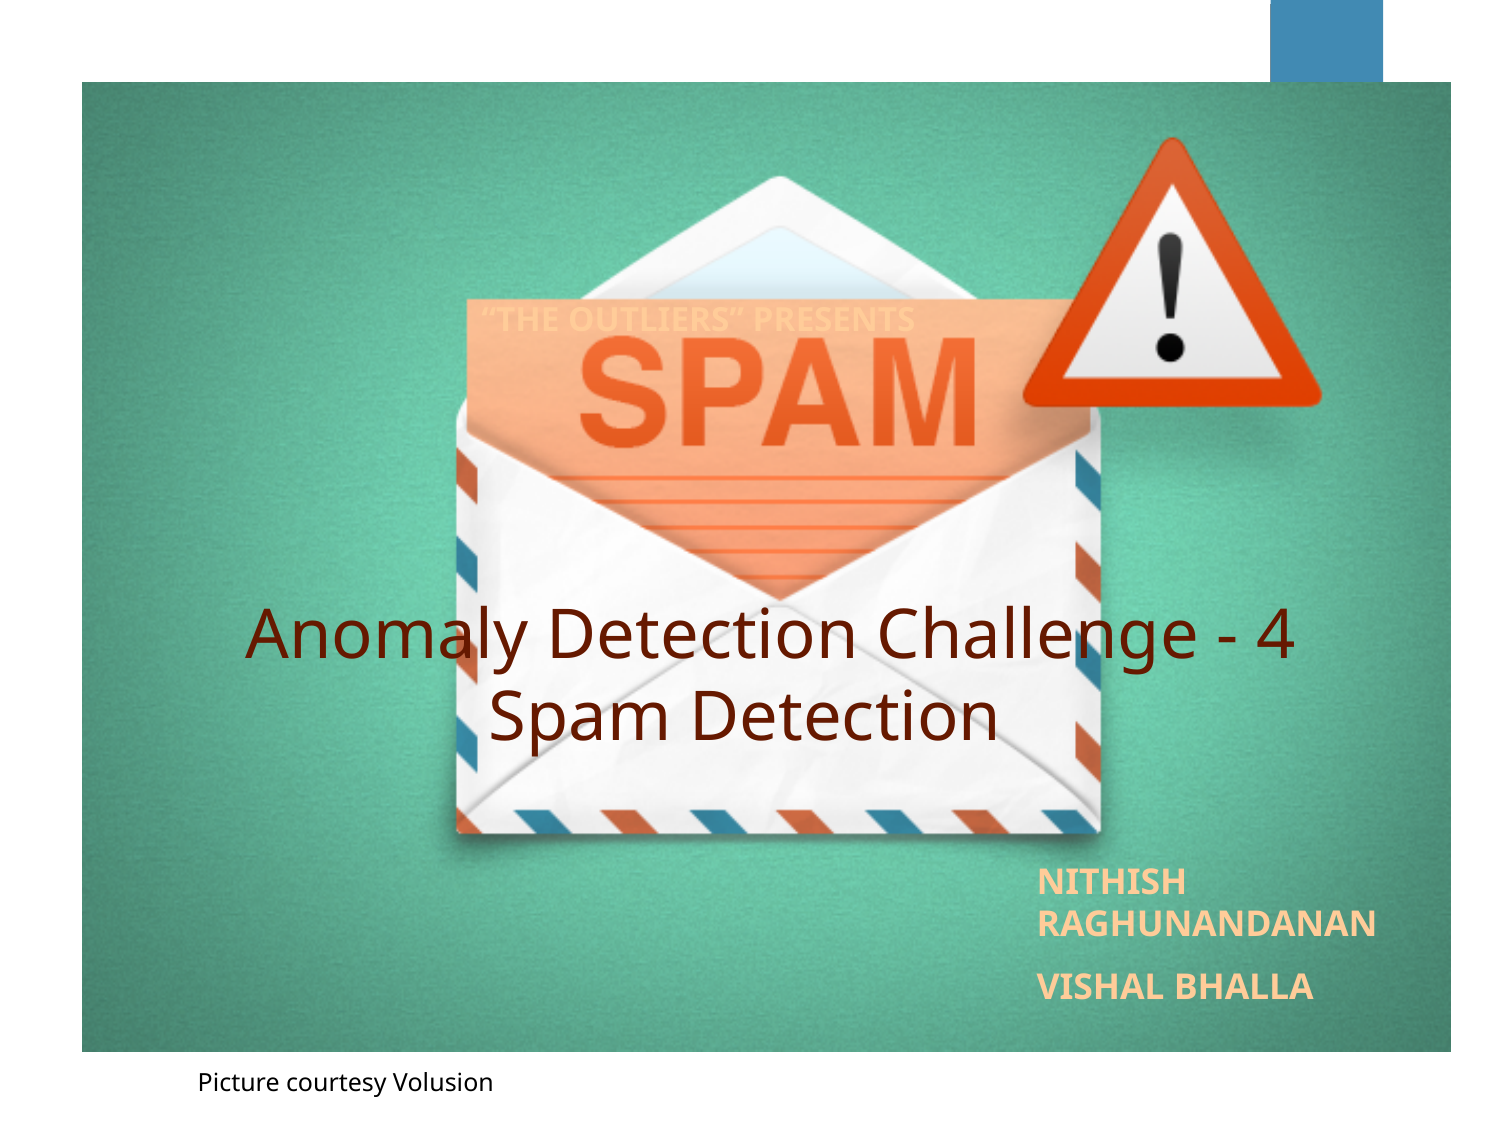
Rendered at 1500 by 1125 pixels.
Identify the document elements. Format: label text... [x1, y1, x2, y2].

title Anomaly Detection Challenge - 4 Spam Detection [230, 525, 1412, 762]
text_box “The Outliers” presents [466, 290, 939, 350]
subtitle Nithish Raghunandanan Vishal Bhalla [1021, 850, 1394, 1028]
text_box Picture courtesy Volusion [182, 1058, 1424, 1104]
picture [82, 82, 1451, 1052]
